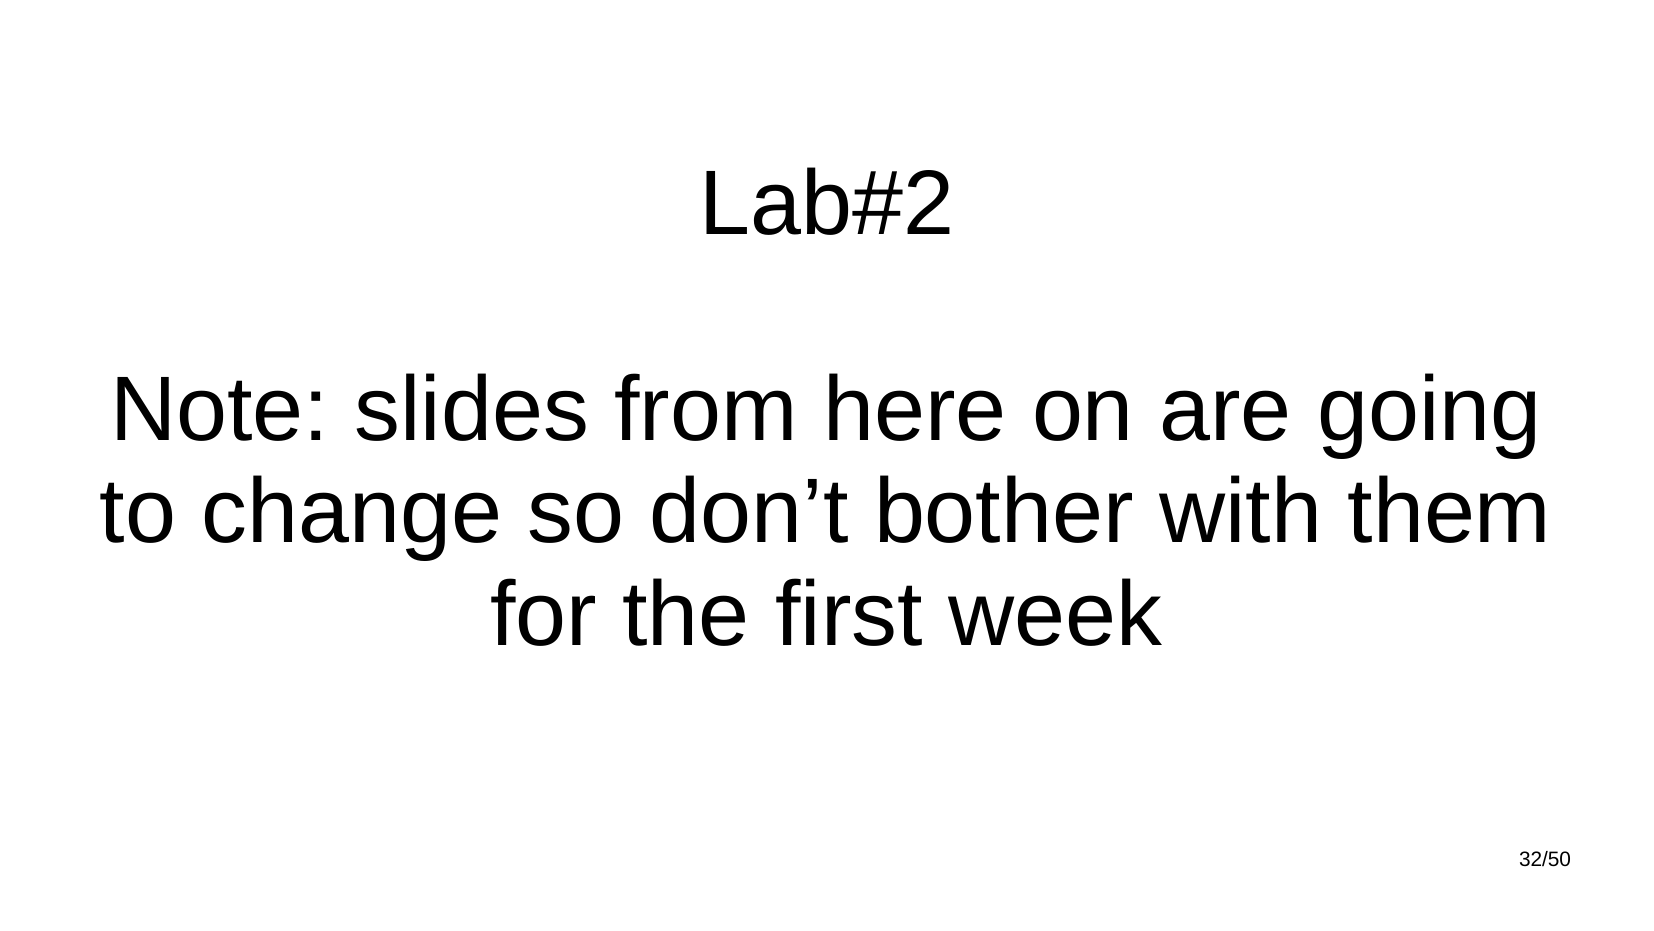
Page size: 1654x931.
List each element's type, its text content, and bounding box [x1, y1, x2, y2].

title Lab#2 Note: slides from here on are going to change so don’t bother with them for the first week [82, 152, 1571, 665]
